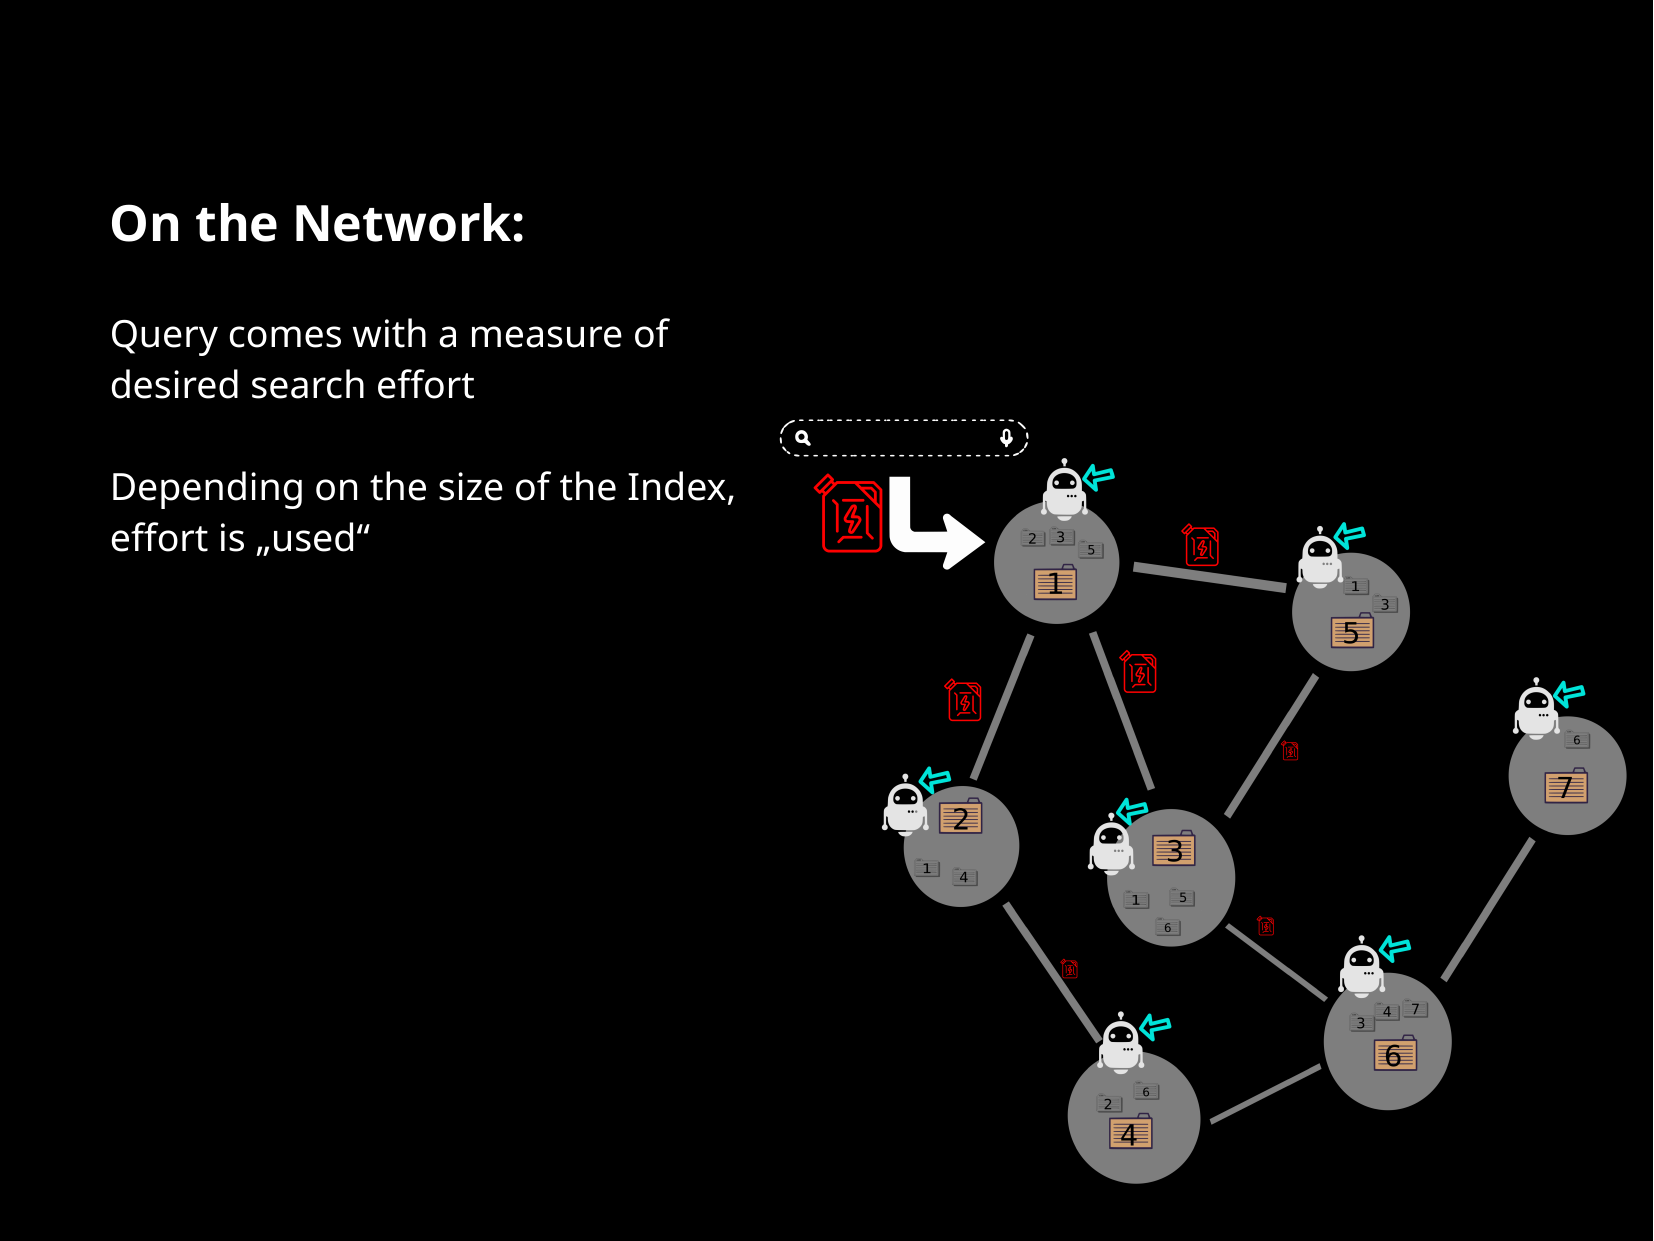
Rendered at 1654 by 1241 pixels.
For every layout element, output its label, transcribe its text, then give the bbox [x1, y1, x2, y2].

picture [765, 358, 1637, 1226]
text_box On the Network: Query comes with a measure of desired search effort Depending on the size of the Index, effort is „used“ [94, 180, 796, 616]
